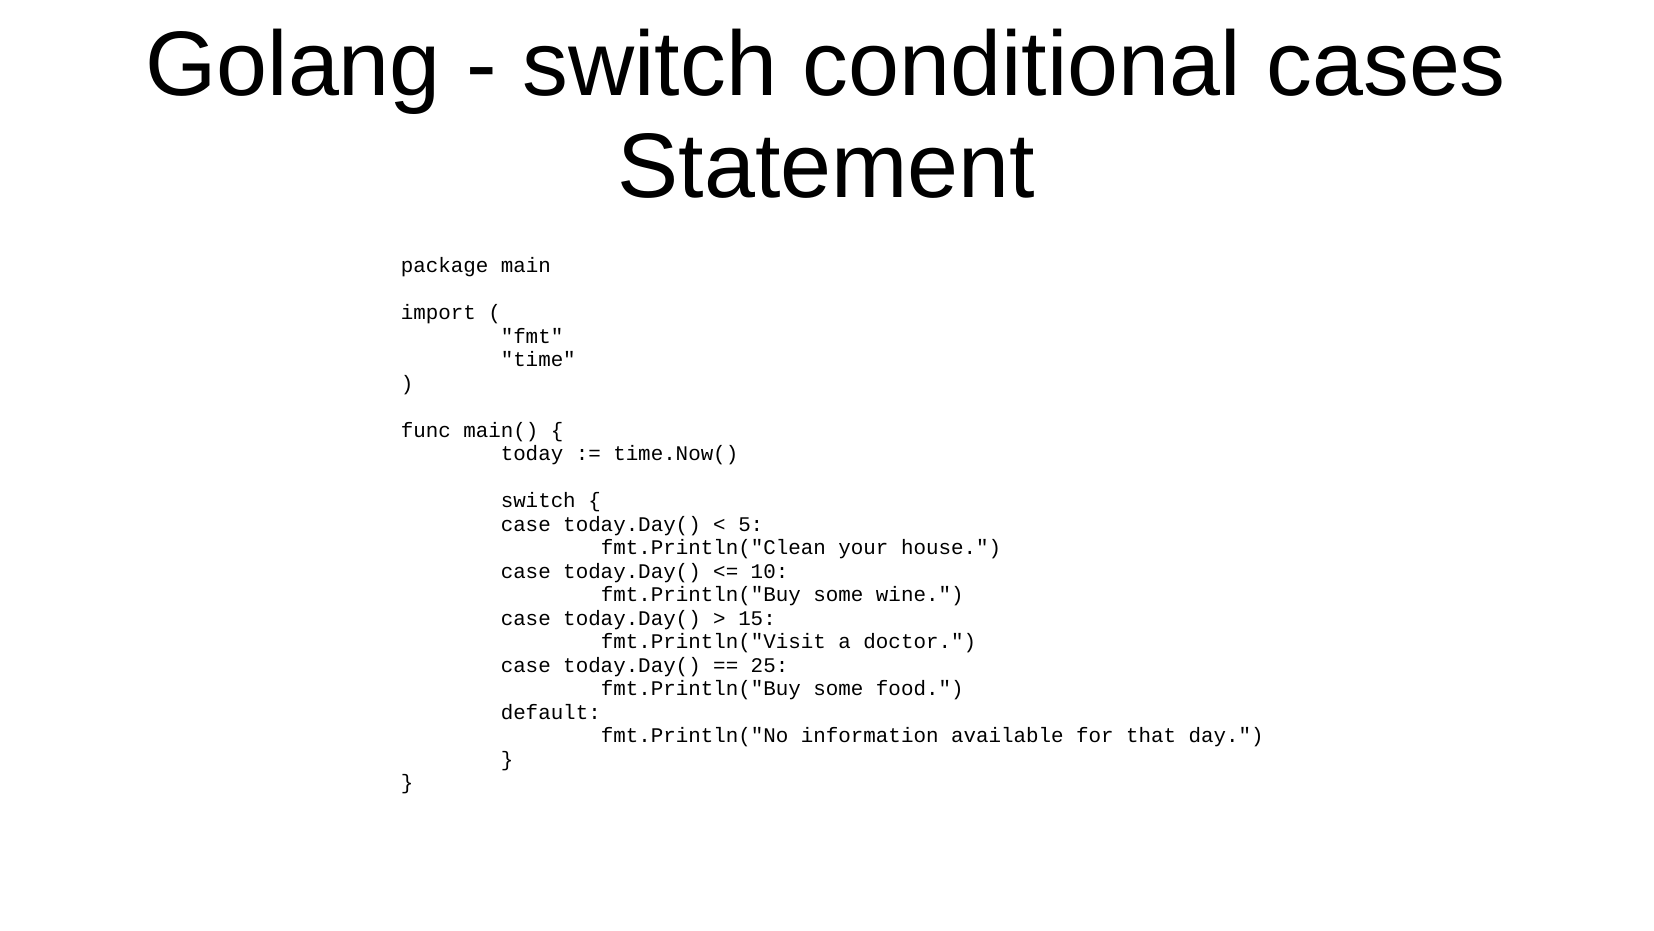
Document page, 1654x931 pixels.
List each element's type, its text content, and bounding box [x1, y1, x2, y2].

title Golang - switch conditional cases Statement [82, 12, 1571, 218]
text_box package main import ( "fmt" "time" ) func main() { today := time.Now() switch { case today.Day() < 5: fmt.Println("Clean your house.") case today.Day() <= 10: fmt.Println("Buy some wine.") case today.Day() > 15: fmt.Println("Visit a doctor.") case today.Day() == 25: fmt.Println("Buy some food.") default: fmt.Println("No information available for that day.") } } [386, 248, 1279, 804]
